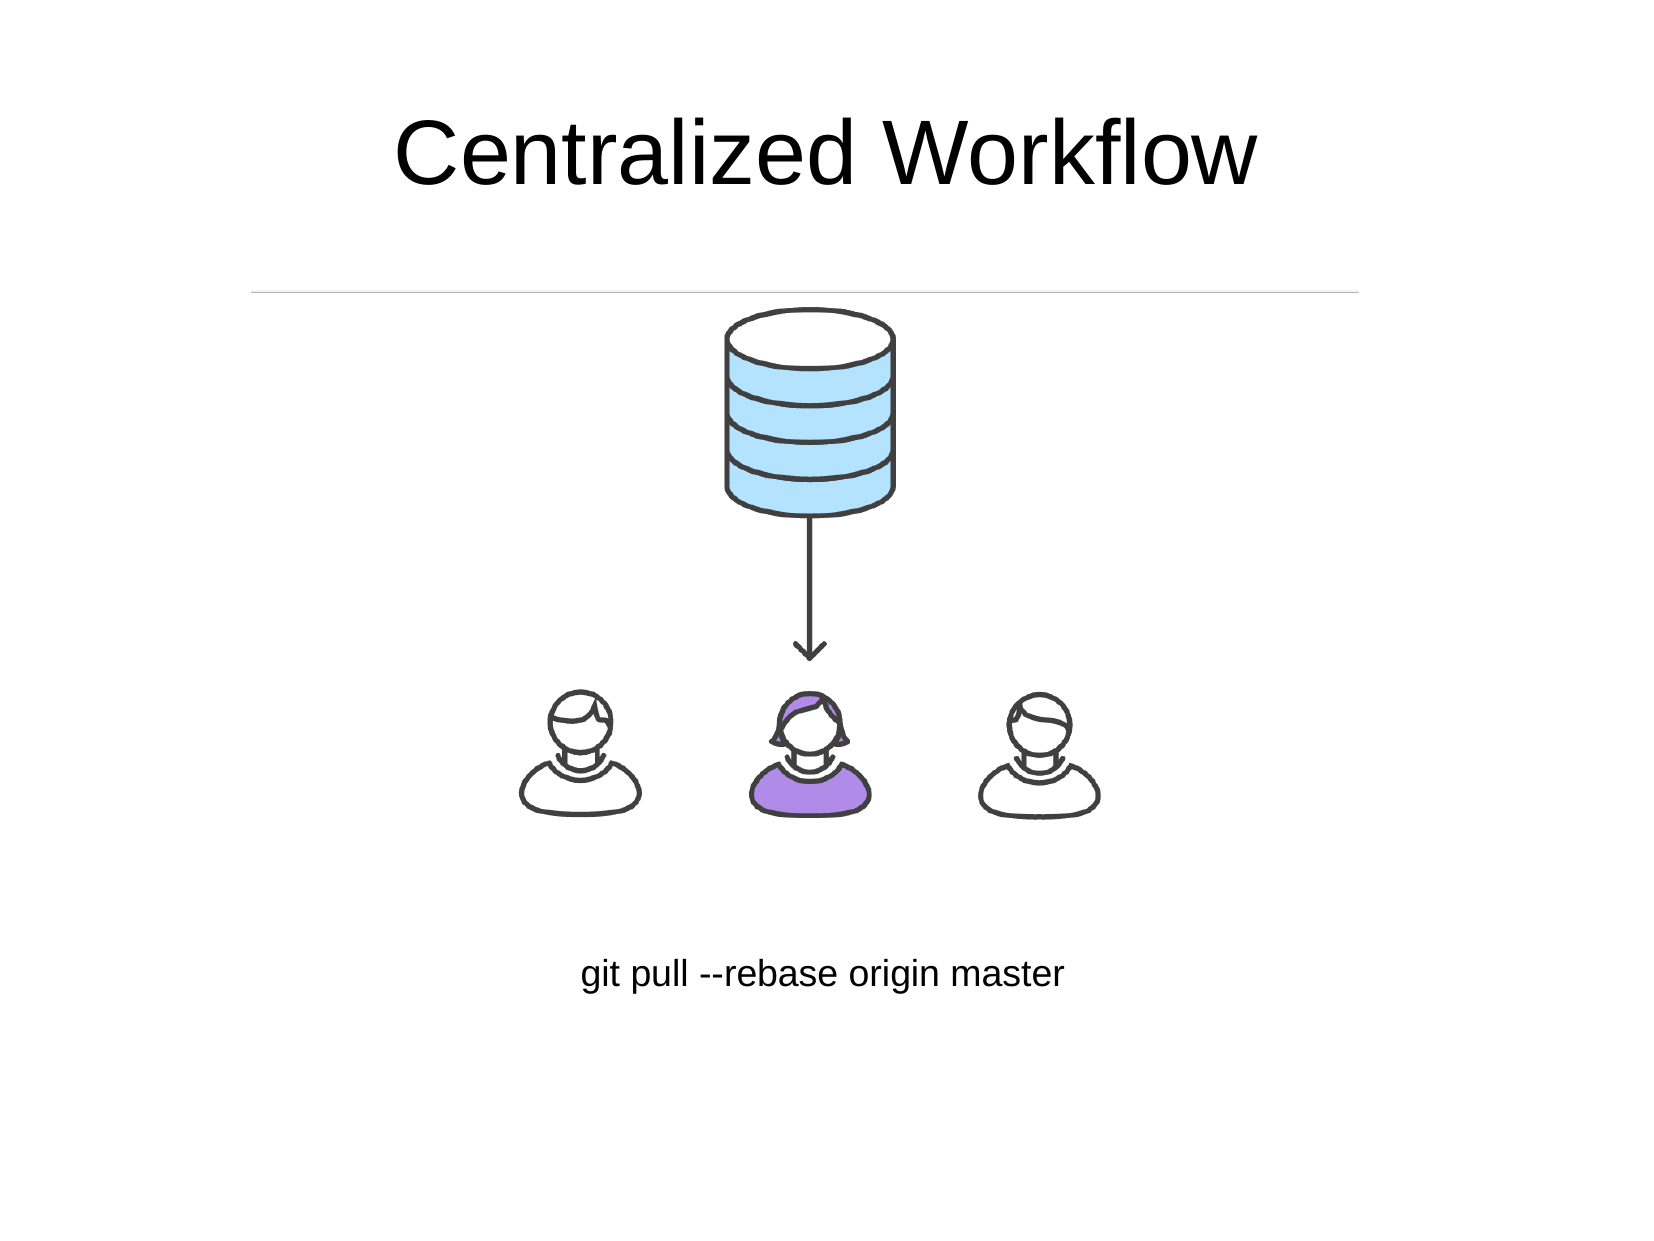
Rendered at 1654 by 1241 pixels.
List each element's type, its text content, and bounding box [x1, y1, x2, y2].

picture [250, 290, 1366, 831]
text_box git pull --rebase origin master [565, 945, 1081, 1002]
title Centralized Workflow [82, 49, 1571, 257]
